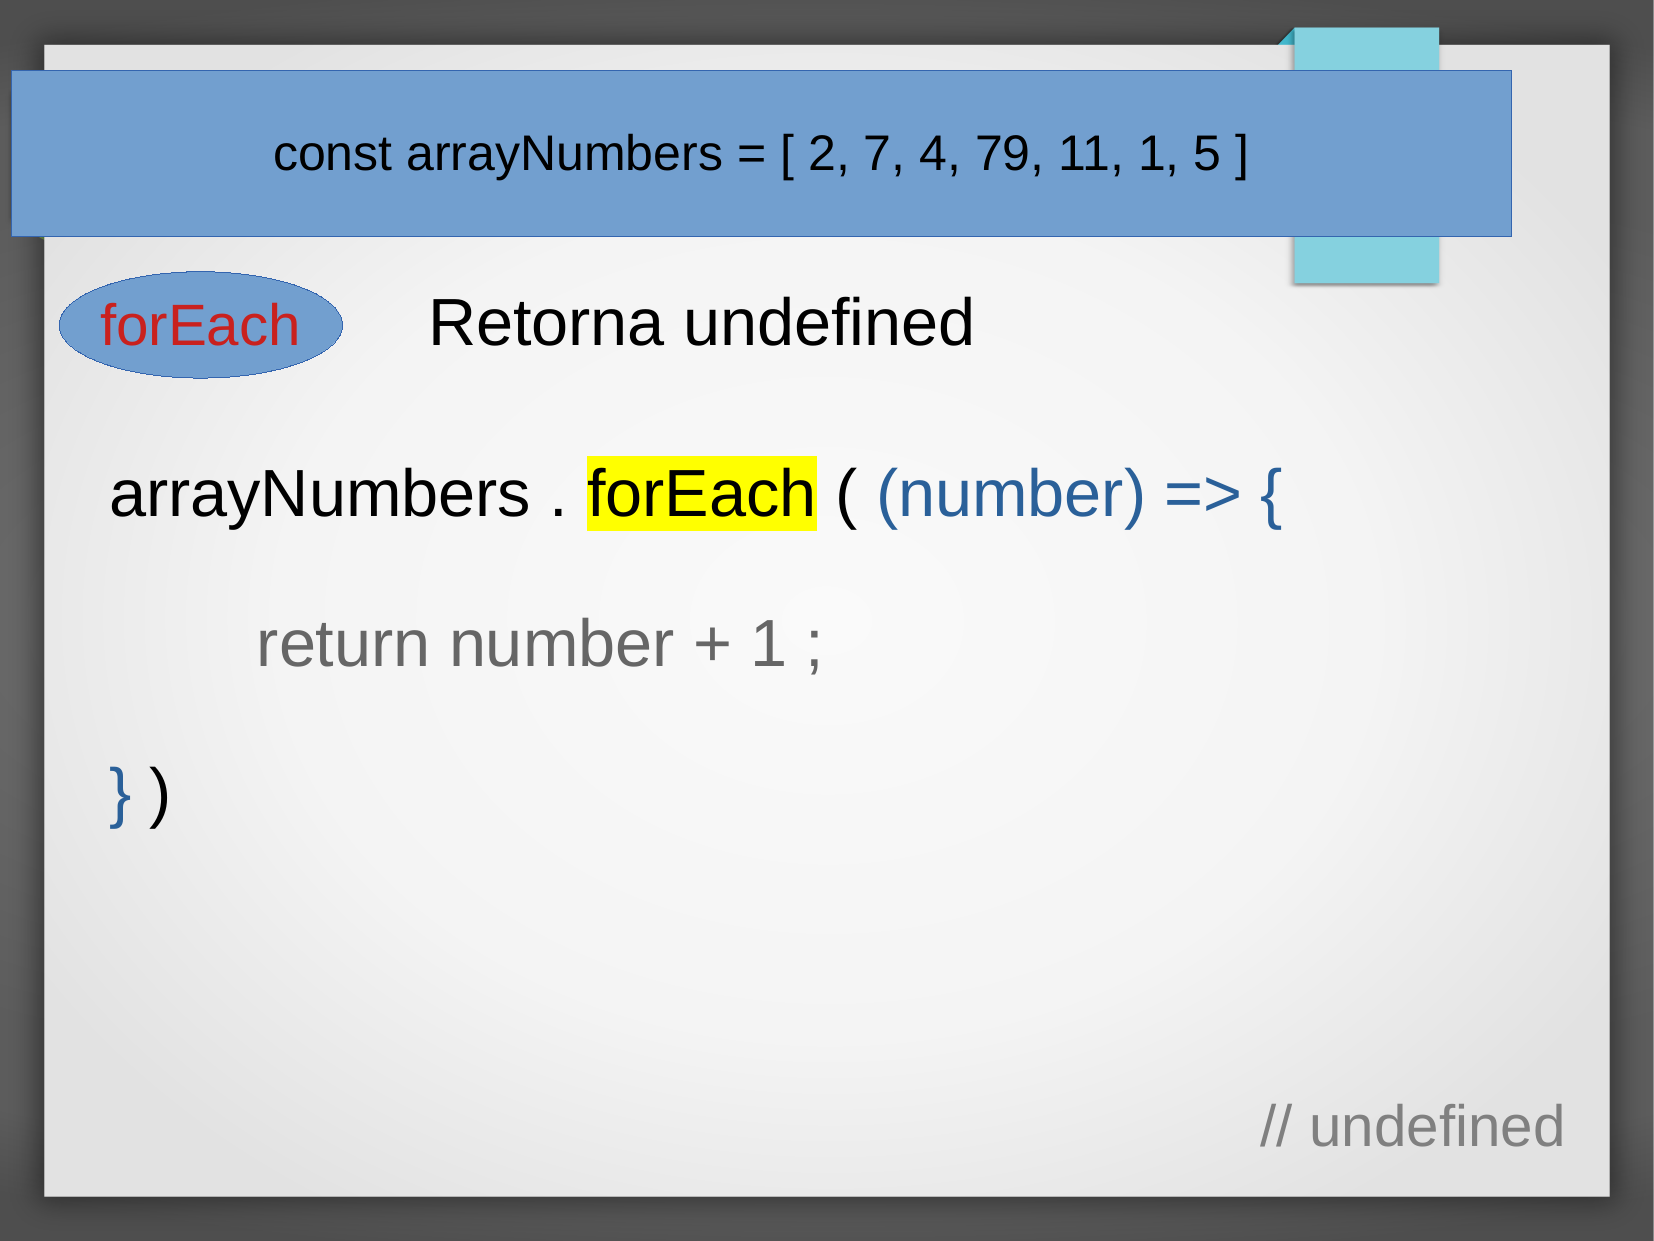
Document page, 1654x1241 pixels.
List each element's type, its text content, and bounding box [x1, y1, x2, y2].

text_box arrayNumbers . forEach ( (number) => { return number + 1 ; } ) [94, 448, 1312, 838]
text_box // undefined [1246, 1086, 1582, 1167]
text_box const arrayNumbers = [ 2, 7, 4, 79, 11, 1, 5 ] [11, 70, 1512, 237]
picture [0, 0, 1654, 1241]
text_box forEach [59, 271, 343, 379]
text_box Retorna undefined [413, 277, 1193, 379]
